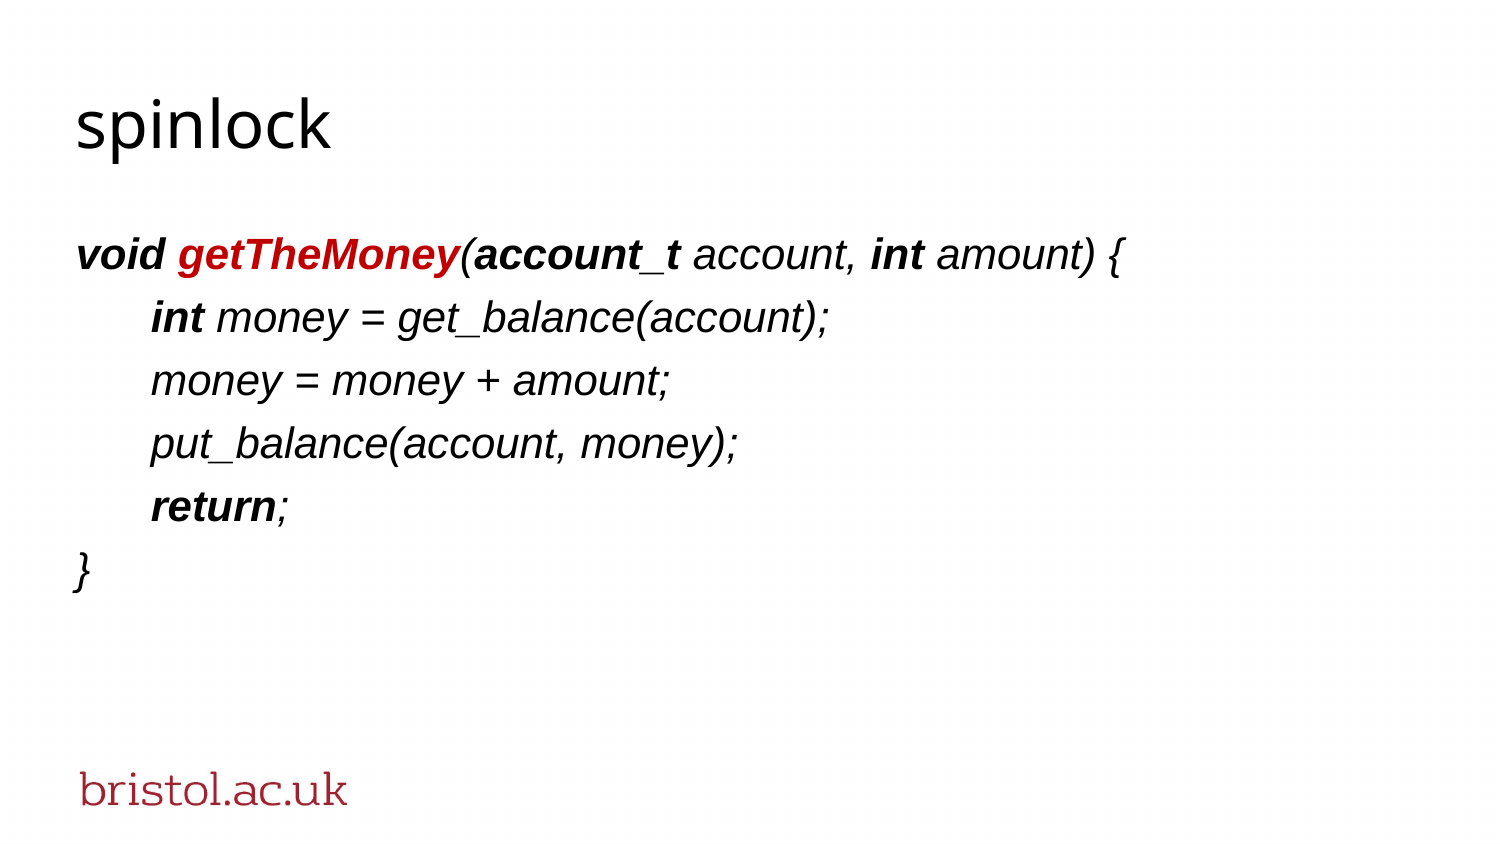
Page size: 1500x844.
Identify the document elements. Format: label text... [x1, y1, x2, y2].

title spinlock [60, 44, 1440, 209]
list void getTheMoney(account_t account, int amount) { int money = get_balance(account); money = money + amount; put_balance(account, money); return; } [60, 224, 1440, 699]
